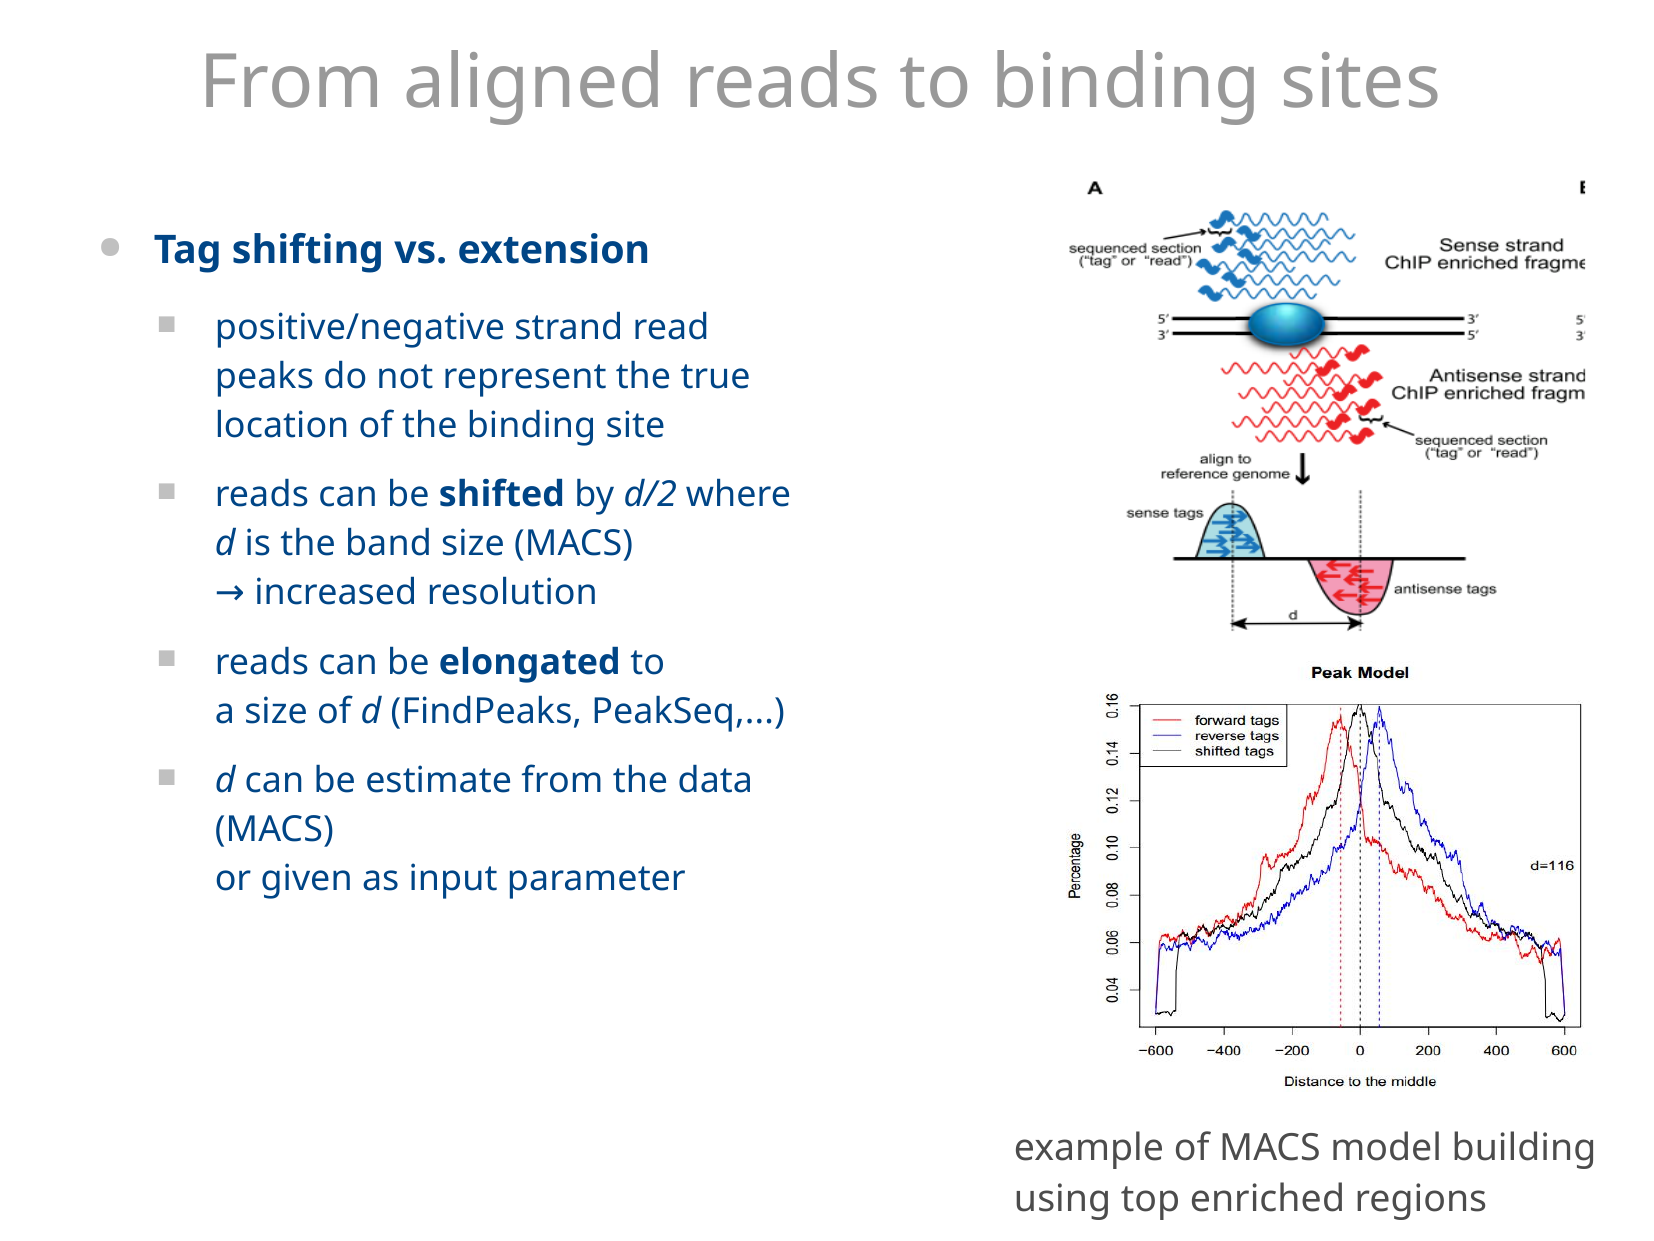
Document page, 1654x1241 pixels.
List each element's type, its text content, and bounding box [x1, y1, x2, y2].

list Tag shifting vs. extension positive/negative strand read peaks do not represent the true location of the binding site reads can be shifted by d/2 where d is the band size (MACS) → increased resolution reads can be elongated to a size of d (FindPeaks, PeakSeq,...) d can be estimate from the data (MACS) or given as input parameter [82, 222, 793, 942]
picture [1053, 170, 1586, 638]
picture [1066, 654, 1604, 1092]
text_box example of MACS model building using top enriched regions [999, 1112, 1608, 1230]
title From aligned reads to binding sites [76, 2, 1565, 154]
